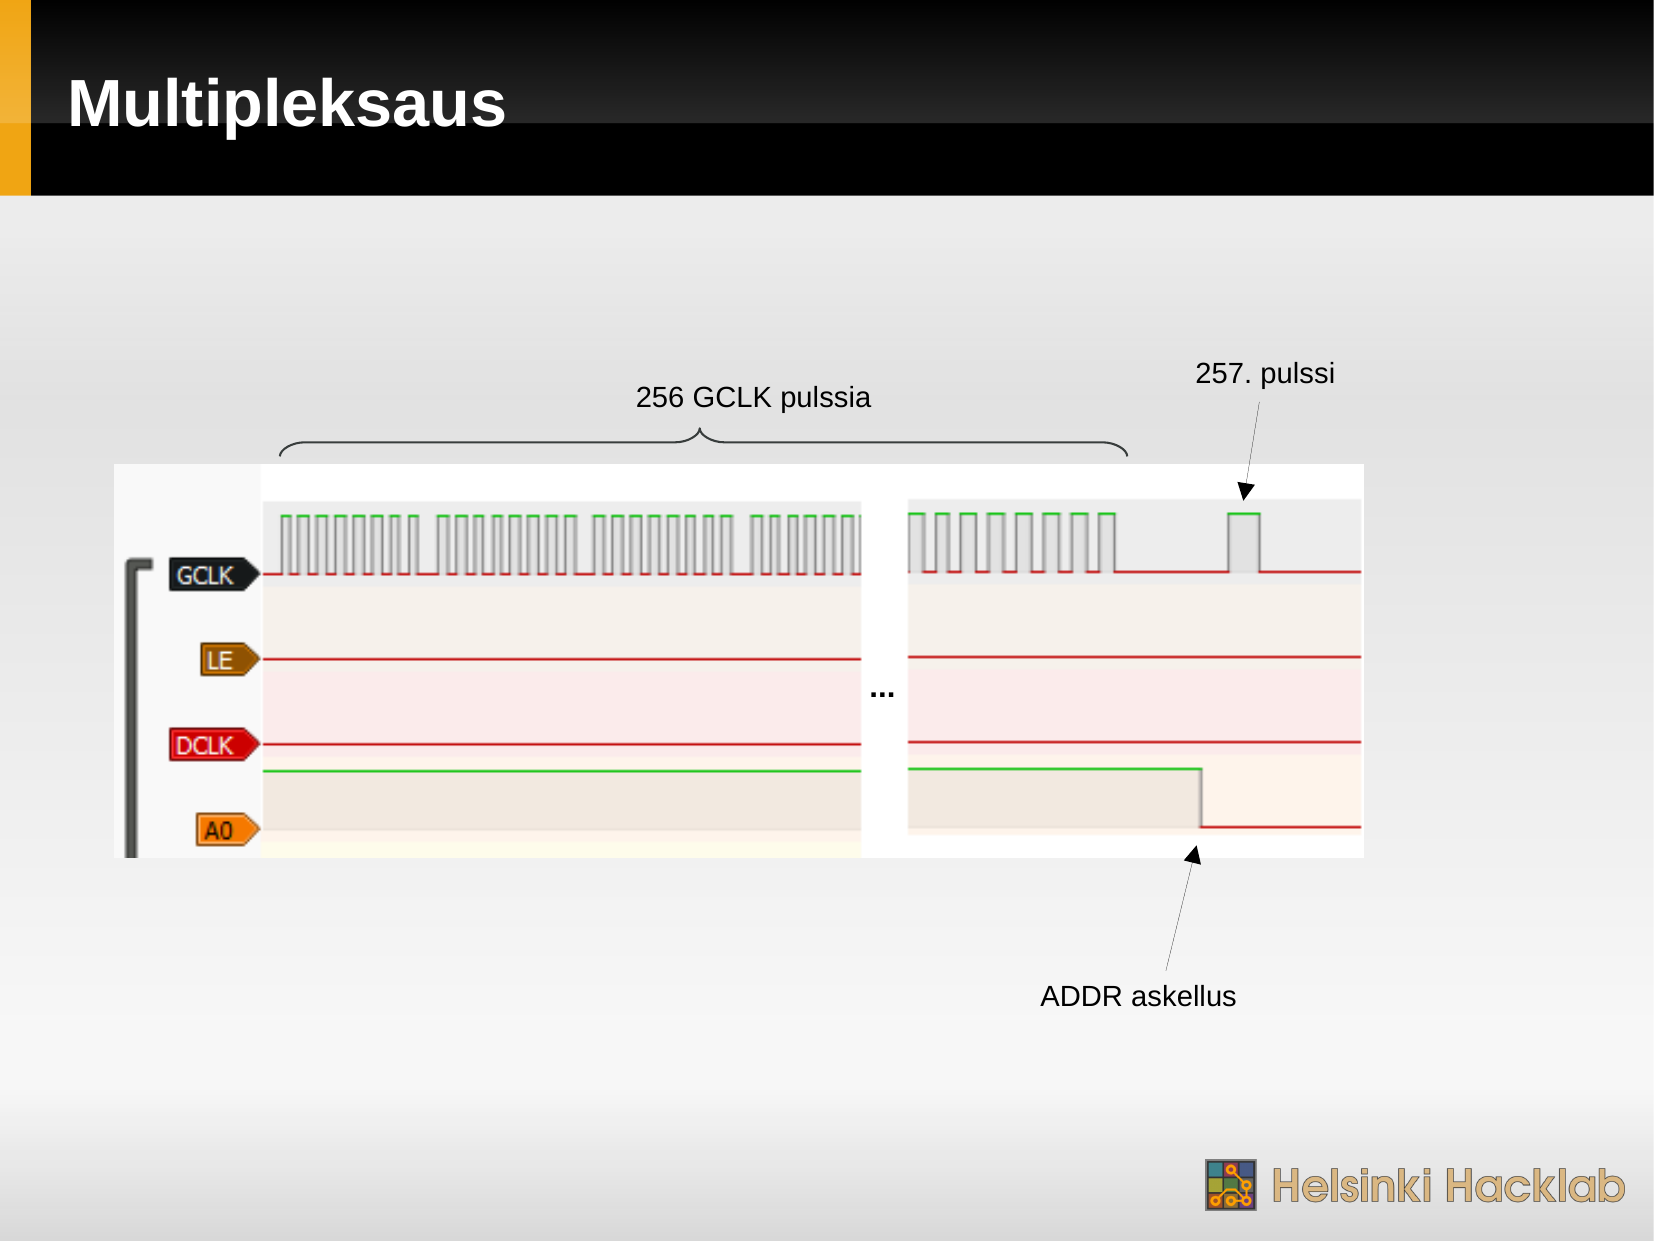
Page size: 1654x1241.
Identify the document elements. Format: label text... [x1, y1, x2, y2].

text_box 257. pulssi [1195, 357, 1407, 394]
picture [0, 0, 1654, 1241]
title Multipleksaus [67, 0, 1556, 208]
text_box ADDR askellus [1040, 980, 1341, 1017]
text_box 256 GCLK pulssia [635, 381, 872, 418]
text_box ... [869, 669, 941, 704]
